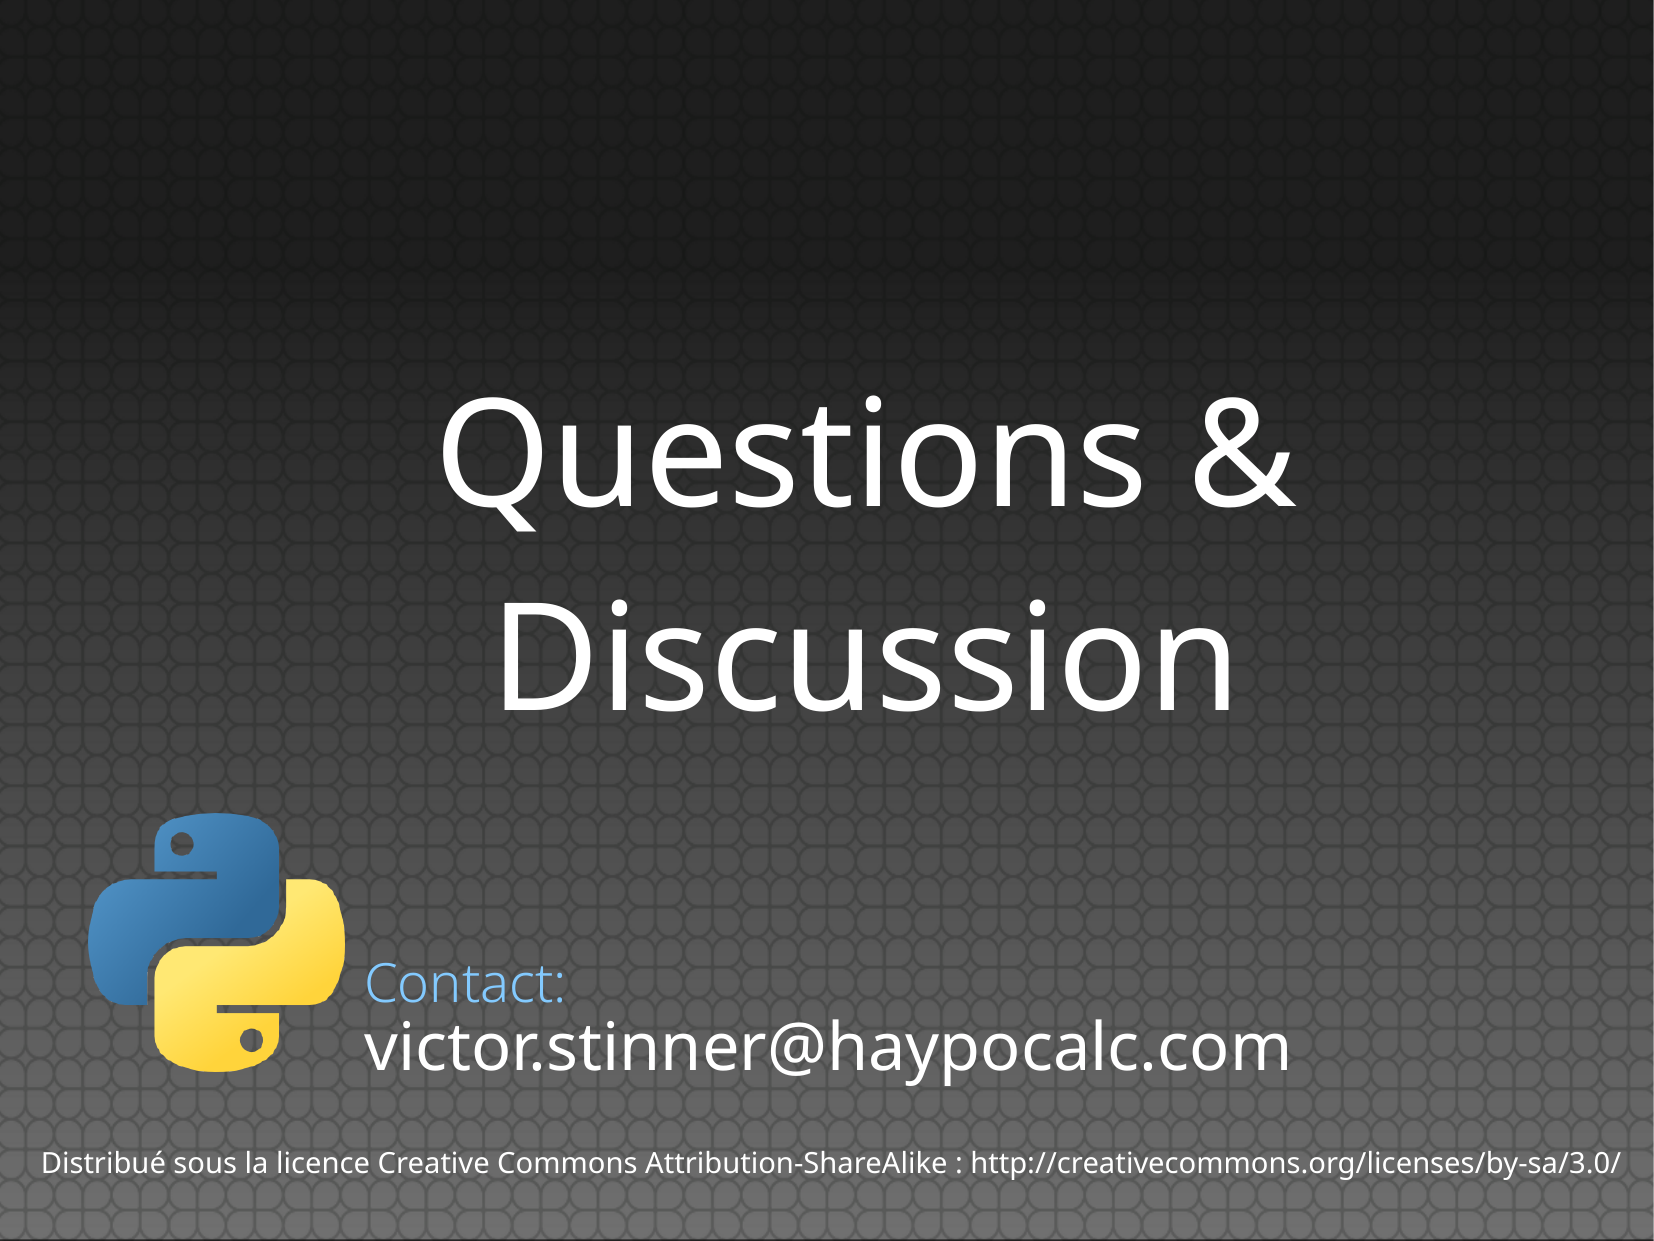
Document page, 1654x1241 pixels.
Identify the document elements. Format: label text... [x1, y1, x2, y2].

text_box Distribué sous la licence Creative Commons Attribution-ShareAlike : http://creativecommons.org/licenses/by-sa/3.0/ [52, 1135, 1611, 1218]
text_box Contact: [349, 937, 703, 1013]
title Questions & Discussion [78, 382, 1654, 718]
picture [0, 0, 1654, 1241]
text_box victor.stinner@haypocalc.com [349, 992, 1455, 1082]
